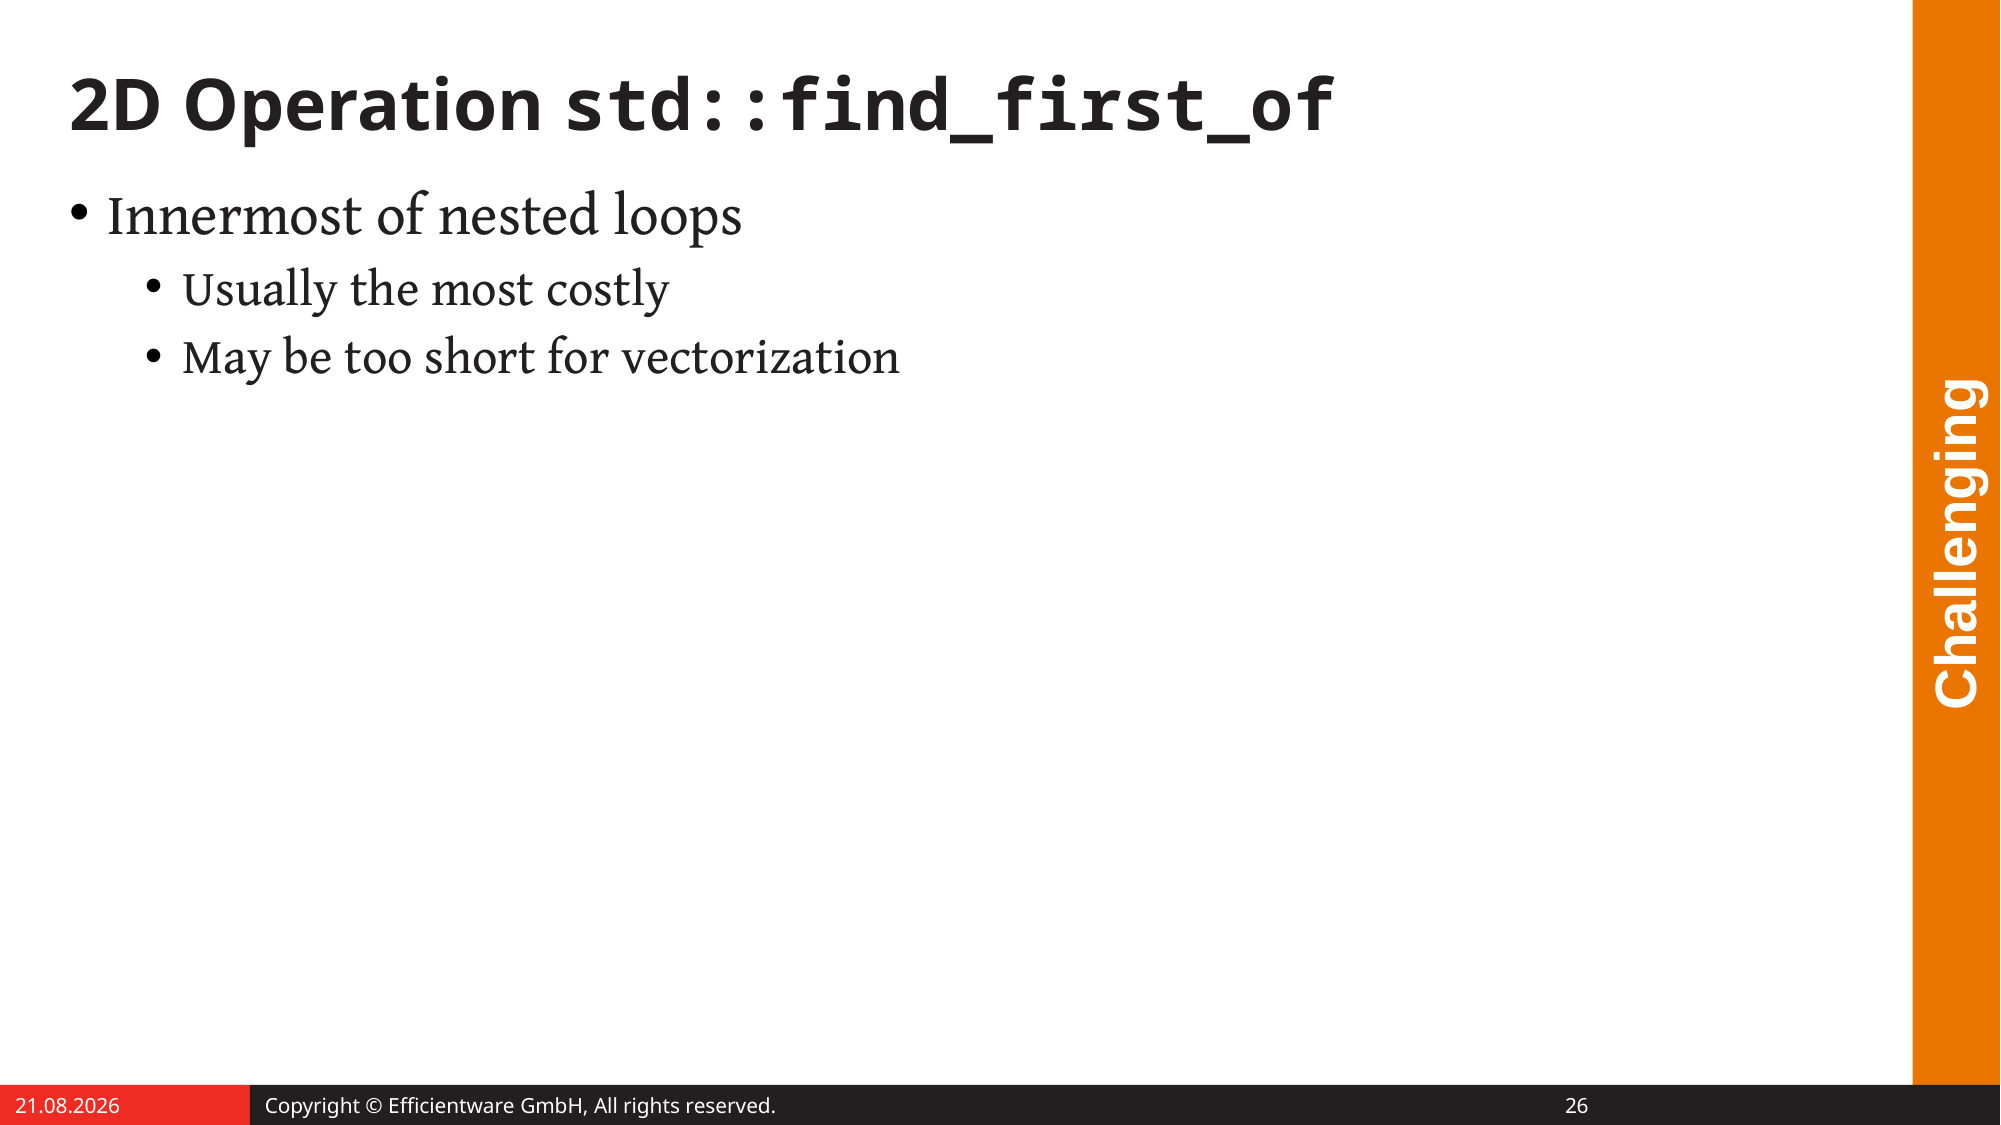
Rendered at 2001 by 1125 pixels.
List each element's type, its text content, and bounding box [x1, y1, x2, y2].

slide_number <number> [1550, 1084, 2000, 1125]
list Innermost of nested loops Usually the most costly May be too short for vectorization [55, 176, 1013, 1063]
footer Copyright © Efficientware GmbH, All rights reserved. [249, 1084, 1550, 1125]
text_box Challenging [1912, 0, 2000, 1084]
title 2D Operation std::find_first_of [55, 52, 1945, 156]
slide_number 02.11.2025 [0, 1084, 249, 1125]
